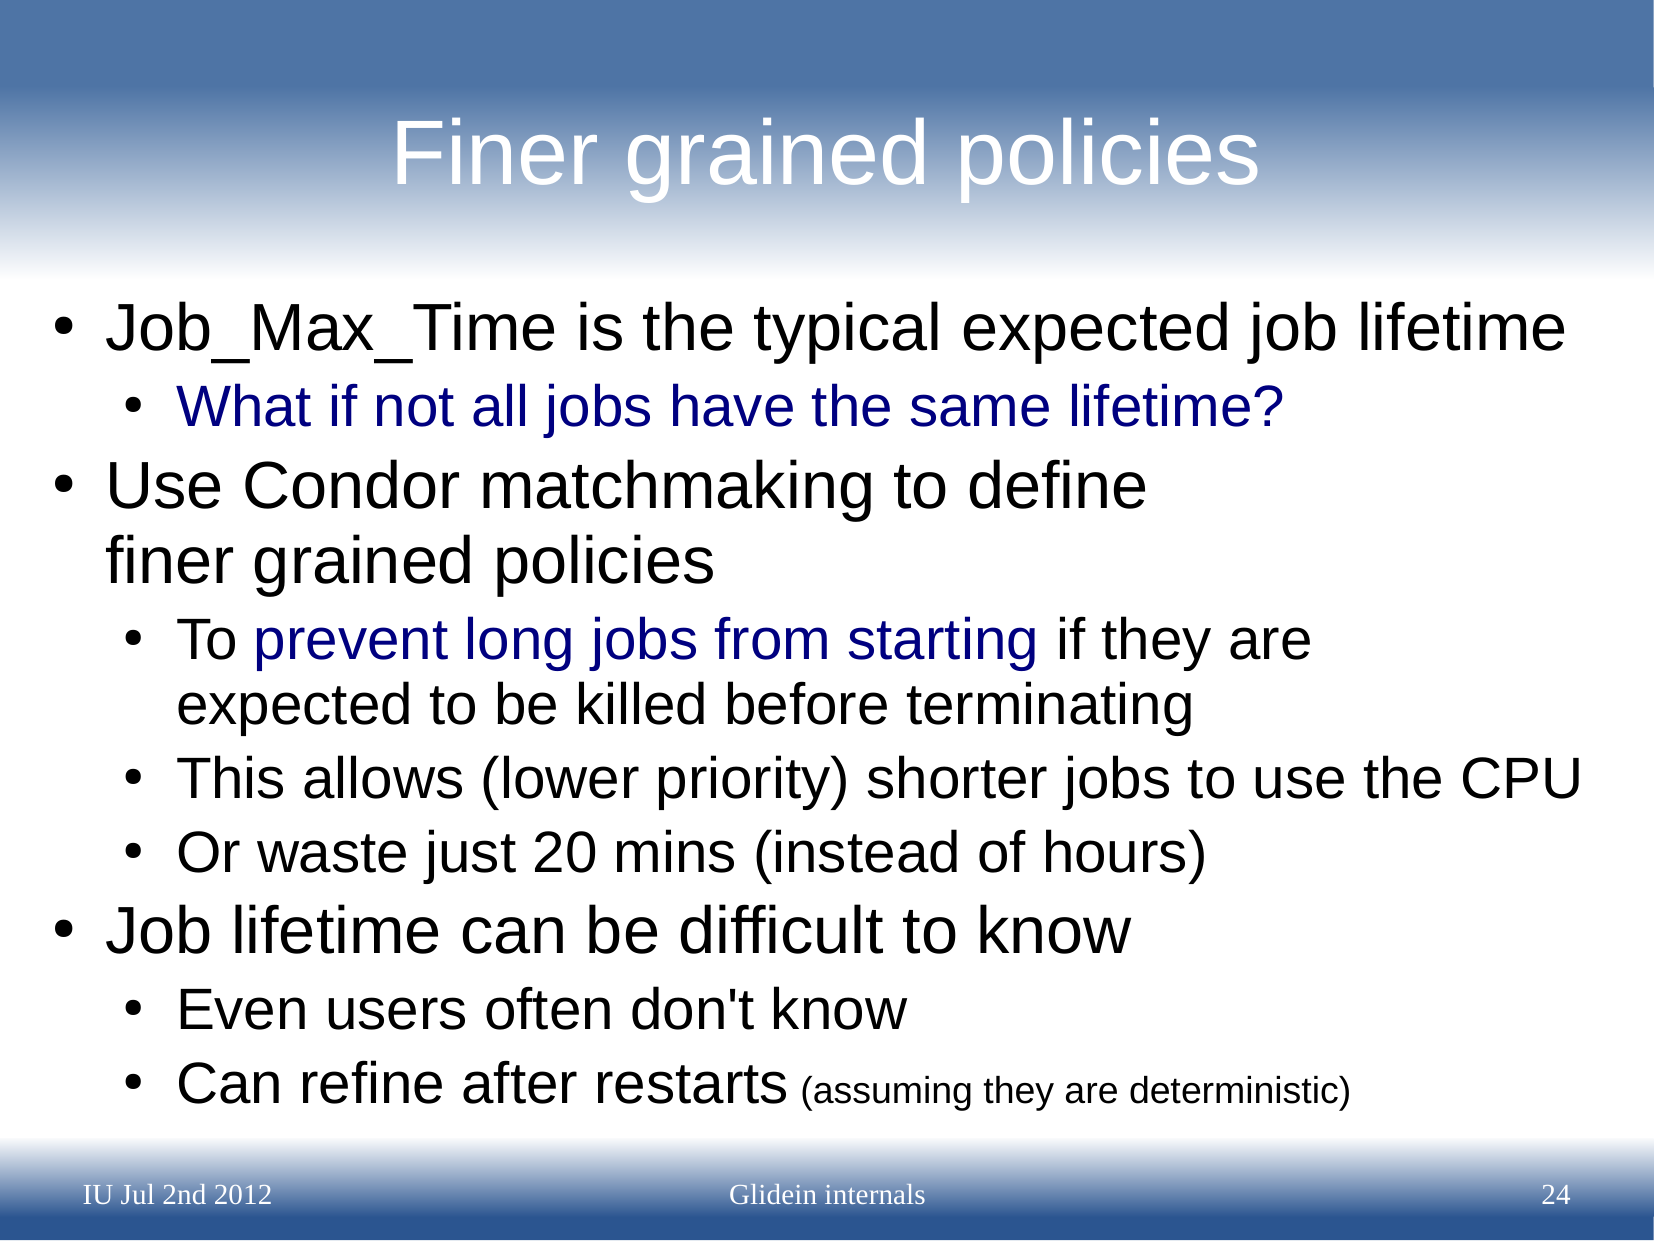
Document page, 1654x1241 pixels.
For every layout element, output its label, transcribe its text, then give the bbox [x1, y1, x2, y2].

list Job_Max_Time is the typical expected job lifetime What if not all jobs have the same lifetime? Use Condor matchmaking to define finer grained policies To prevent long jobs from starting if they are expected to be killed before terminating This allows (lower priority) shorter jobs to use the CPU Or waste just 20 mins (instead of hours) Job lifetime can be difficult to know Even users often don't know Can refine after restarts (assuming they are deterministic) [34, 290, 1615, 1109]
title Finer grained policies [82, 56, 1571, 250]
